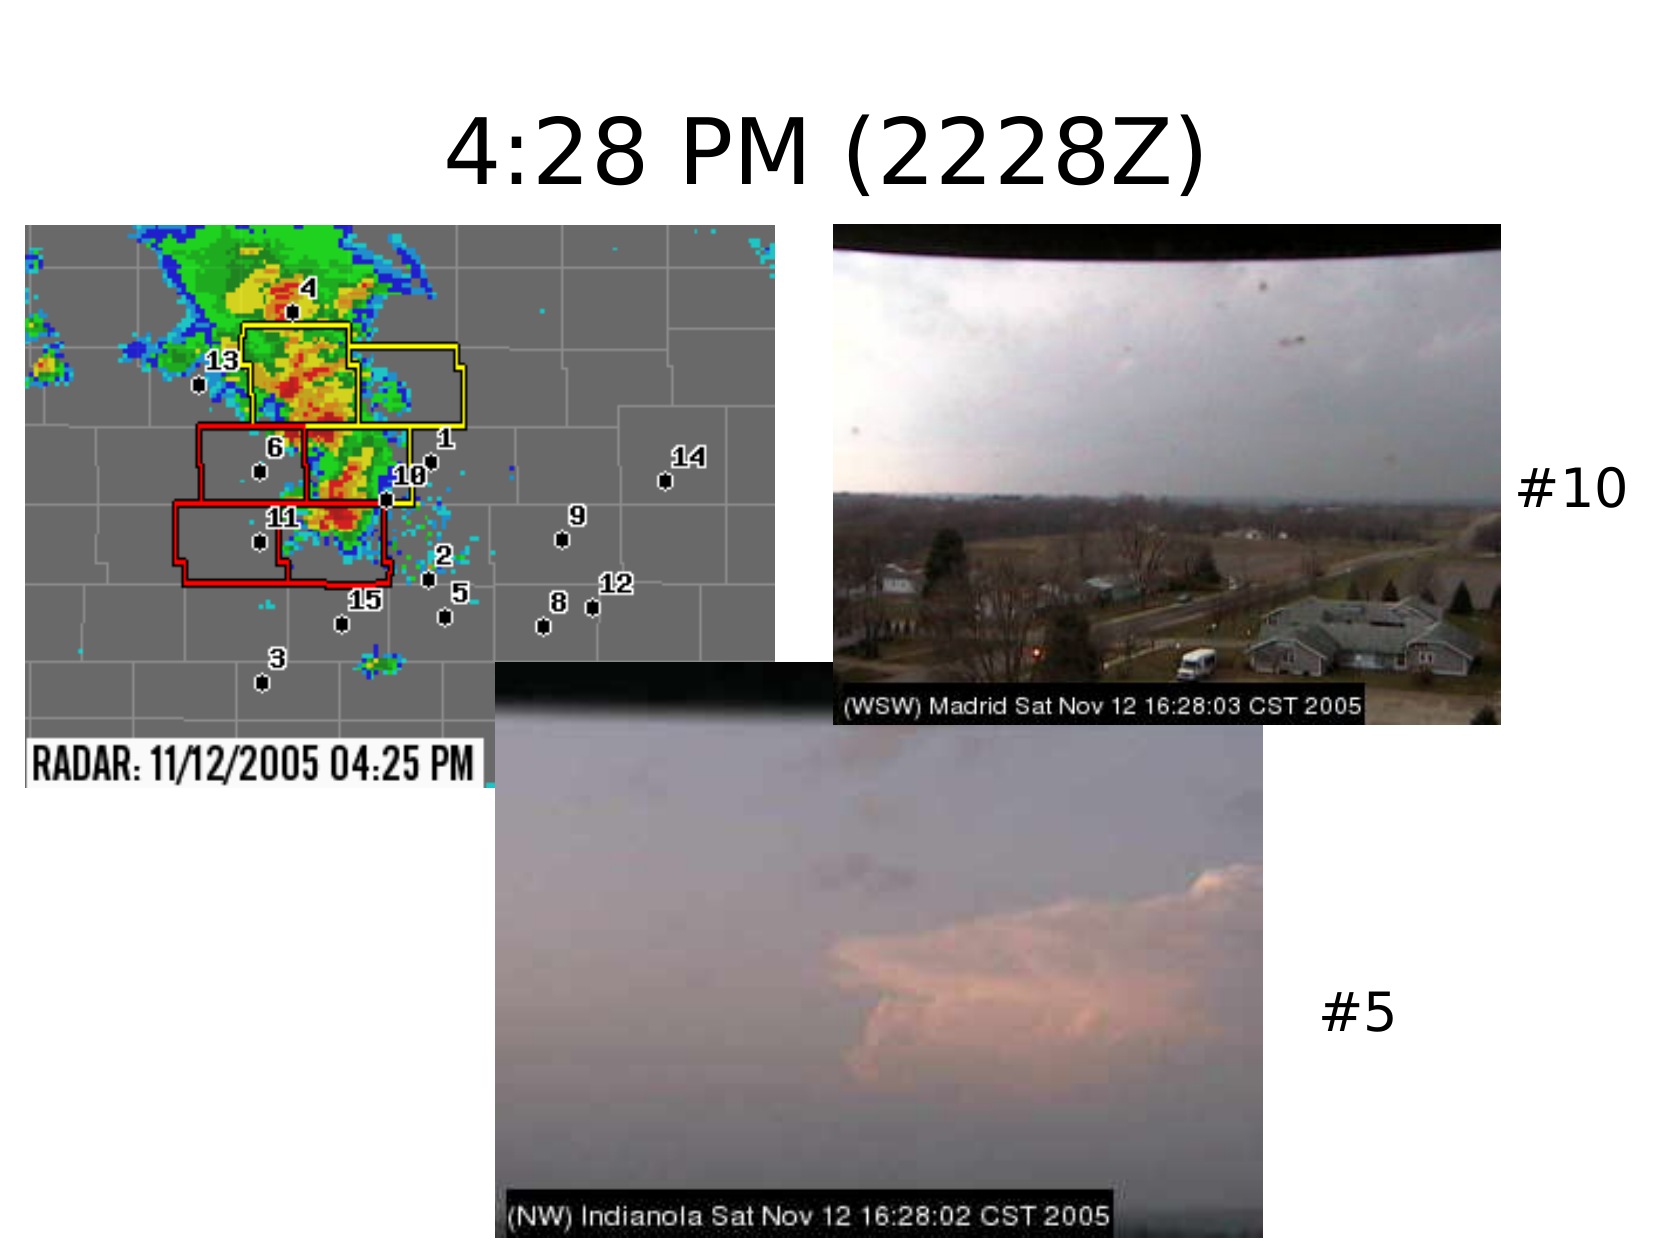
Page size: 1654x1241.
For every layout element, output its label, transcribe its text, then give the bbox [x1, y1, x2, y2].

picture [25, 224, 1501, 1238]
title 4:28 PM (2228Z) [82, 49, 1571, 257]
text_box #5 [1303, 974, 1414, 1052]
text_box #10 [1500, 450, 1645, 528]
